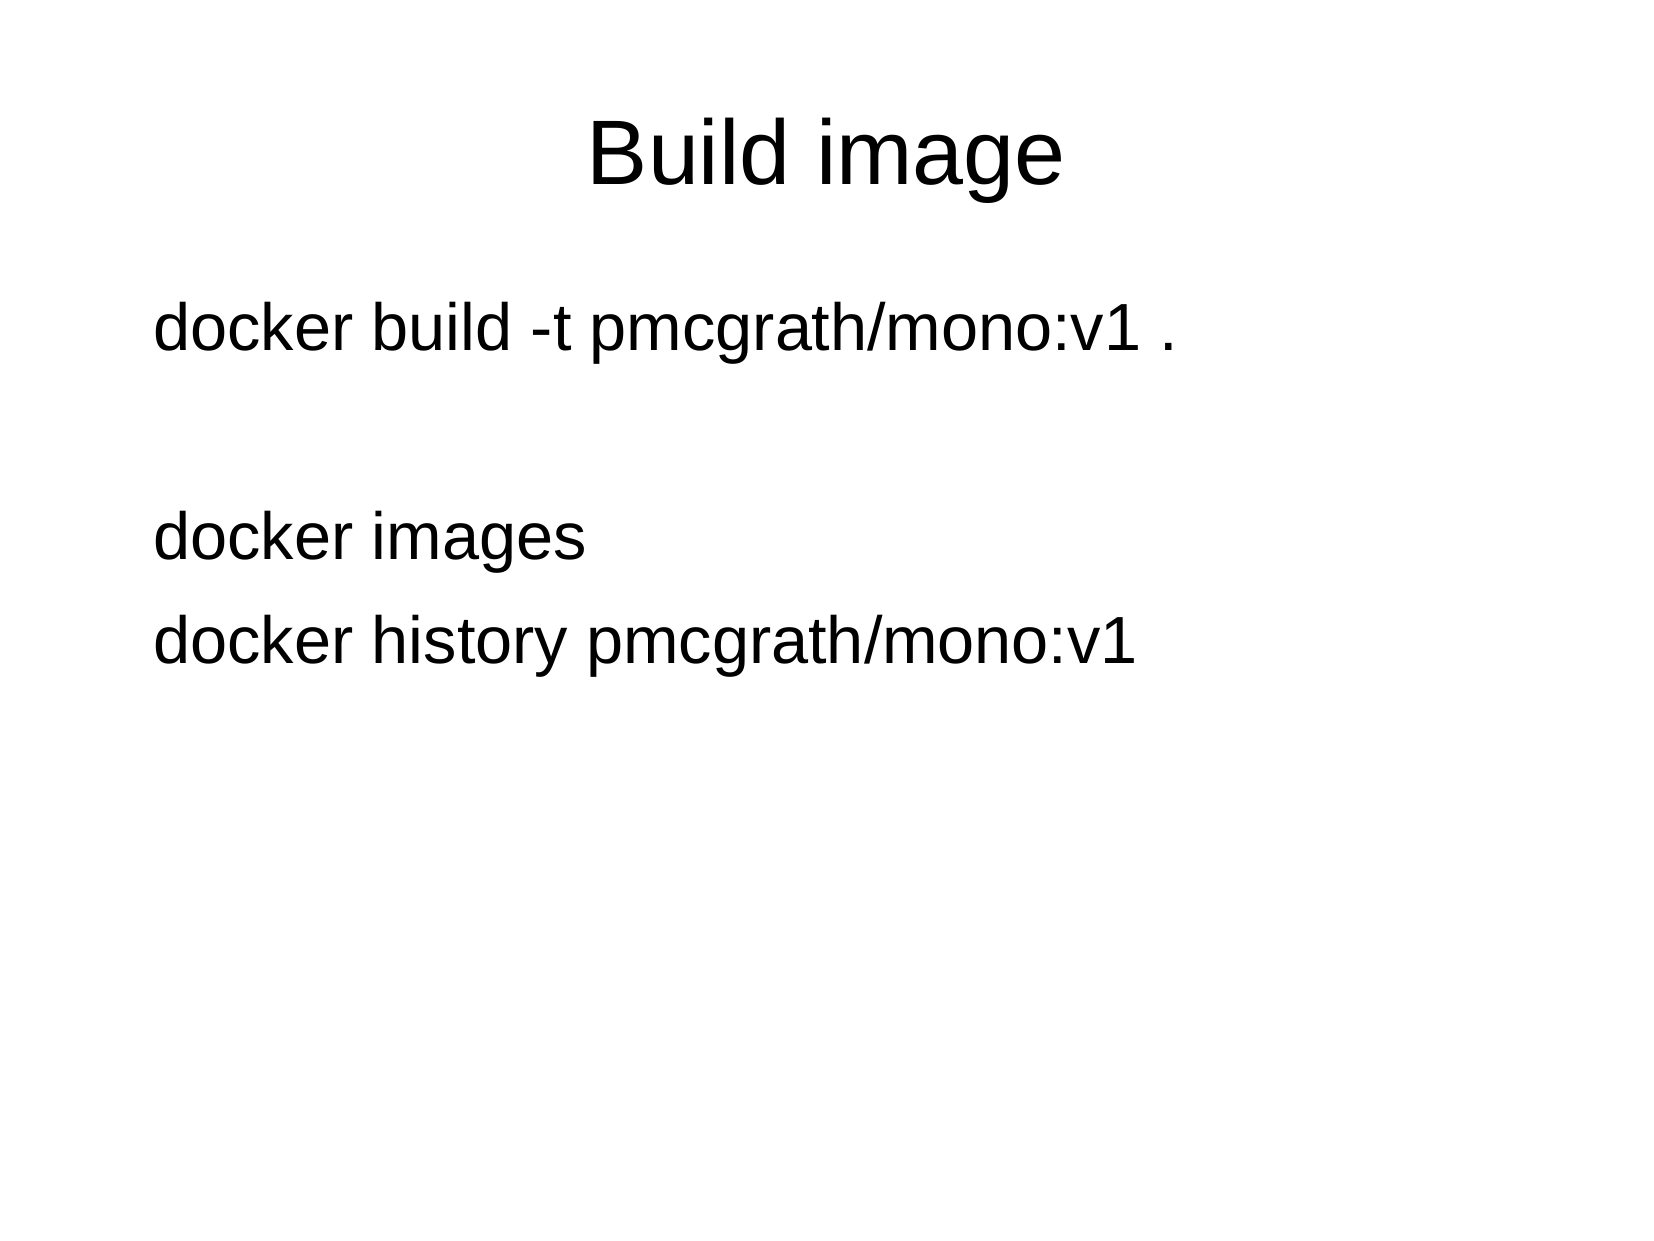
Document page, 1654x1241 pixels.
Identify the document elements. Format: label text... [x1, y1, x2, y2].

title Build image [82, 49, 1571, 257]
list docker build -t pmcgrath/mono:v1 . docker images docker history pmcgrath/mono:v1 [82, 290, 1571, 1010]
